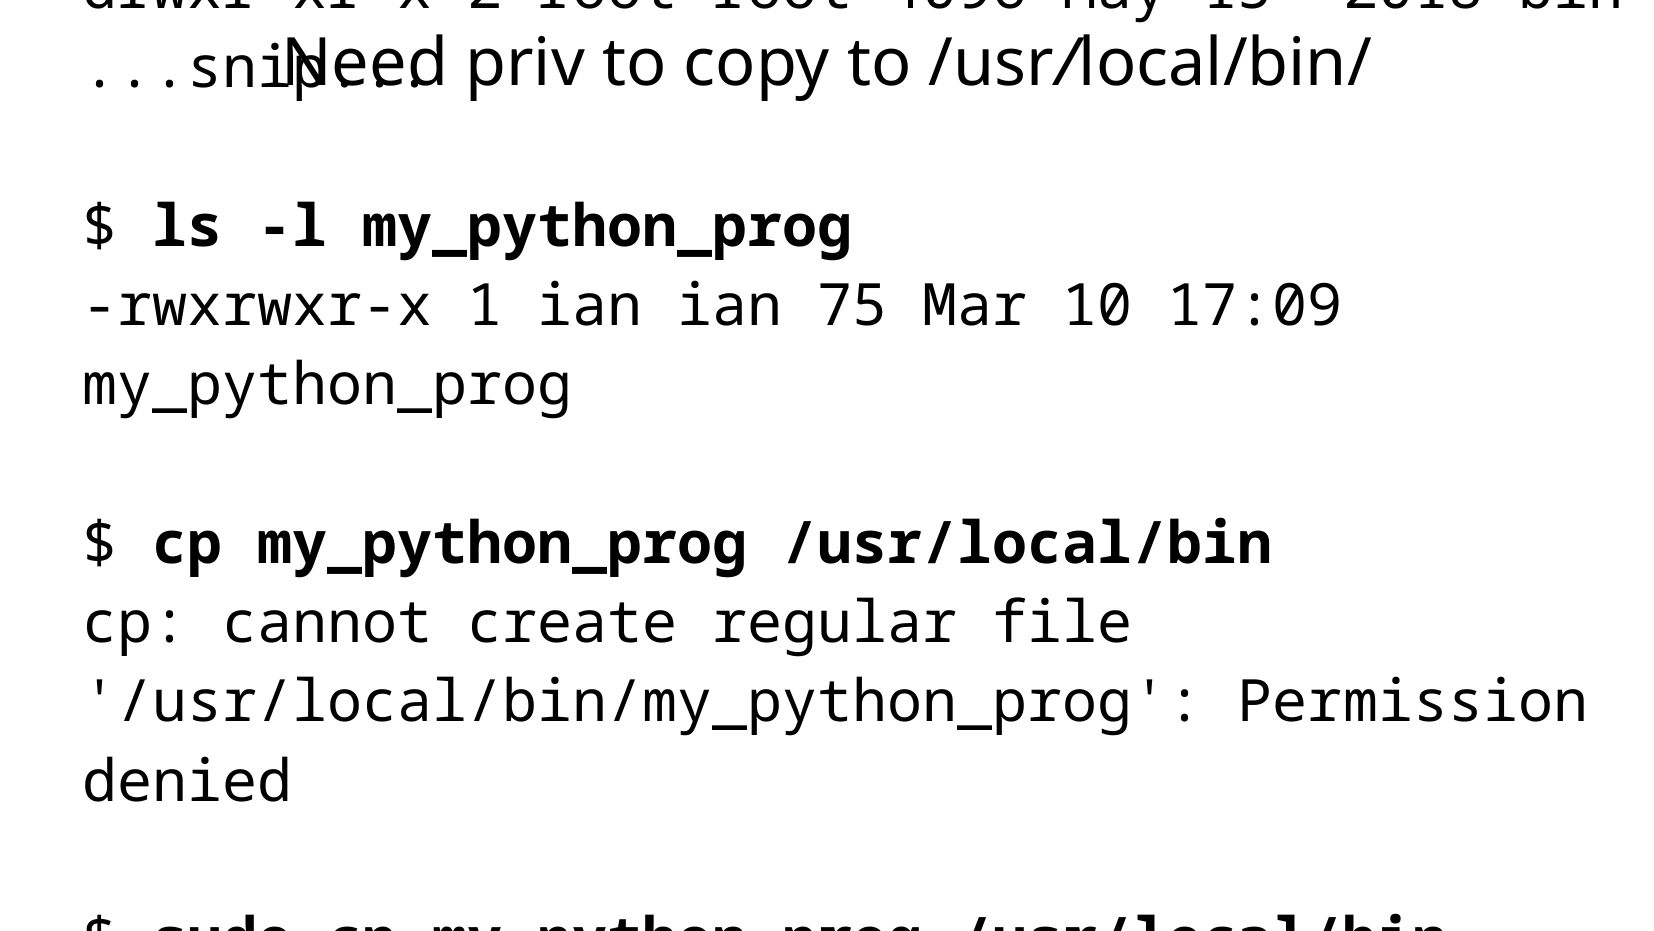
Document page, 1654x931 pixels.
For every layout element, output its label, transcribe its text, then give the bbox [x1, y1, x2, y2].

title Need priv to copy to /usr/local/bin/ [82, 7, 1571, 93]
text_box $ ls -l /usr/local/ drwxr-xr-x 2 root root 4096 May 15 2018 bin ...snip... $ ls -l my_python_prog -rwxrwxr-x 1 ian ian 75 Mar 10 17:09 my_python_prog $ cp my_python_prog /usr/local/bin cp: cannot create regular file '/usr/local/bin/my_python_prog': Permission denied $ sudo cp my_python_prog /usr/local/bin [sudo] password for ian: $ [82, 93, 1630, 909]
